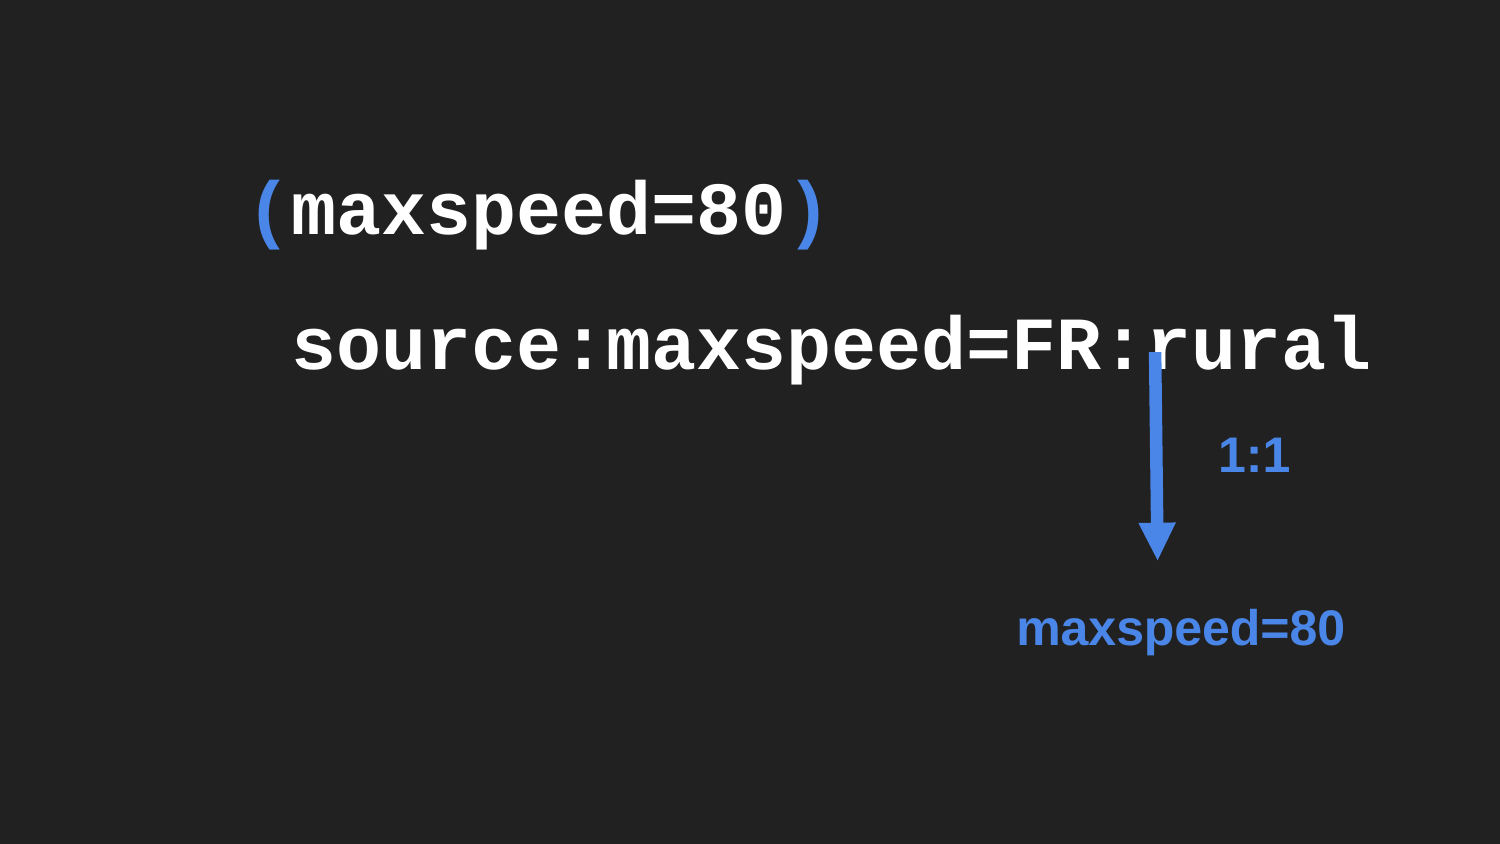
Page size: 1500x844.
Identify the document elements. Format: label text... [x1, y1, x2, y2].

text_box maxspeed=80 [1001, 580, 1380, 671]
text_box 1:1 [1203, 407, 1439, 498]
title (maxspeed=80) source:maxspeed=FR:rural [51, 99, 1449, 755]
